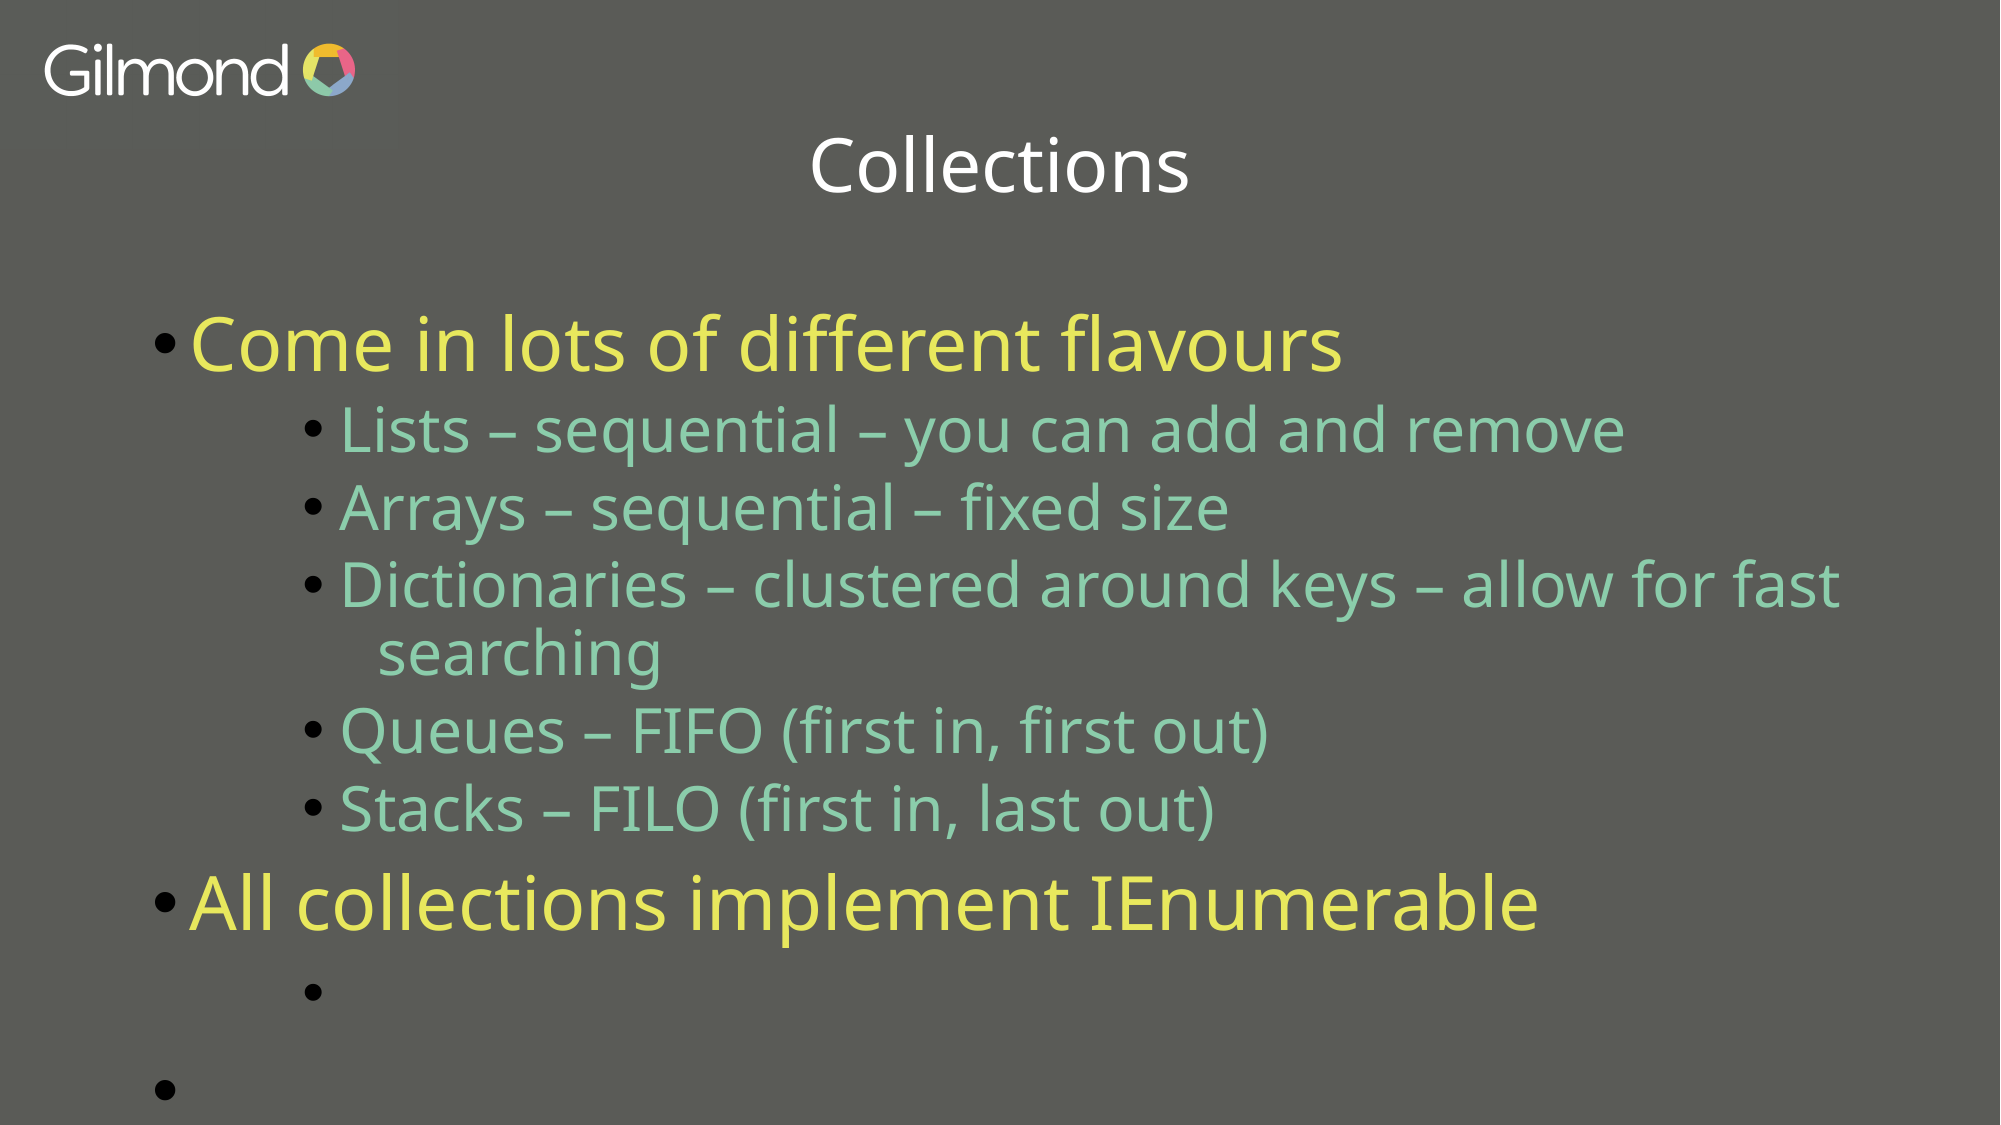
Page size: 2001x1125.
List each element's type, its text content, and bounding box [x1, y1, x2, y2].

title Collections [137, 59, 1863, 278]
picture [0, 0, 399, 149]
list Come in lots of different flavours Lists – sequential – you can add and remove Arrays – sequential – fixed size Dictionaries – clustered around keys – allow for fast searching Queues – FIFO (first in, first out) Stacks – FILO (first in, last out) All collections implement IEnumerable [137, 299, 1863, 1014]
